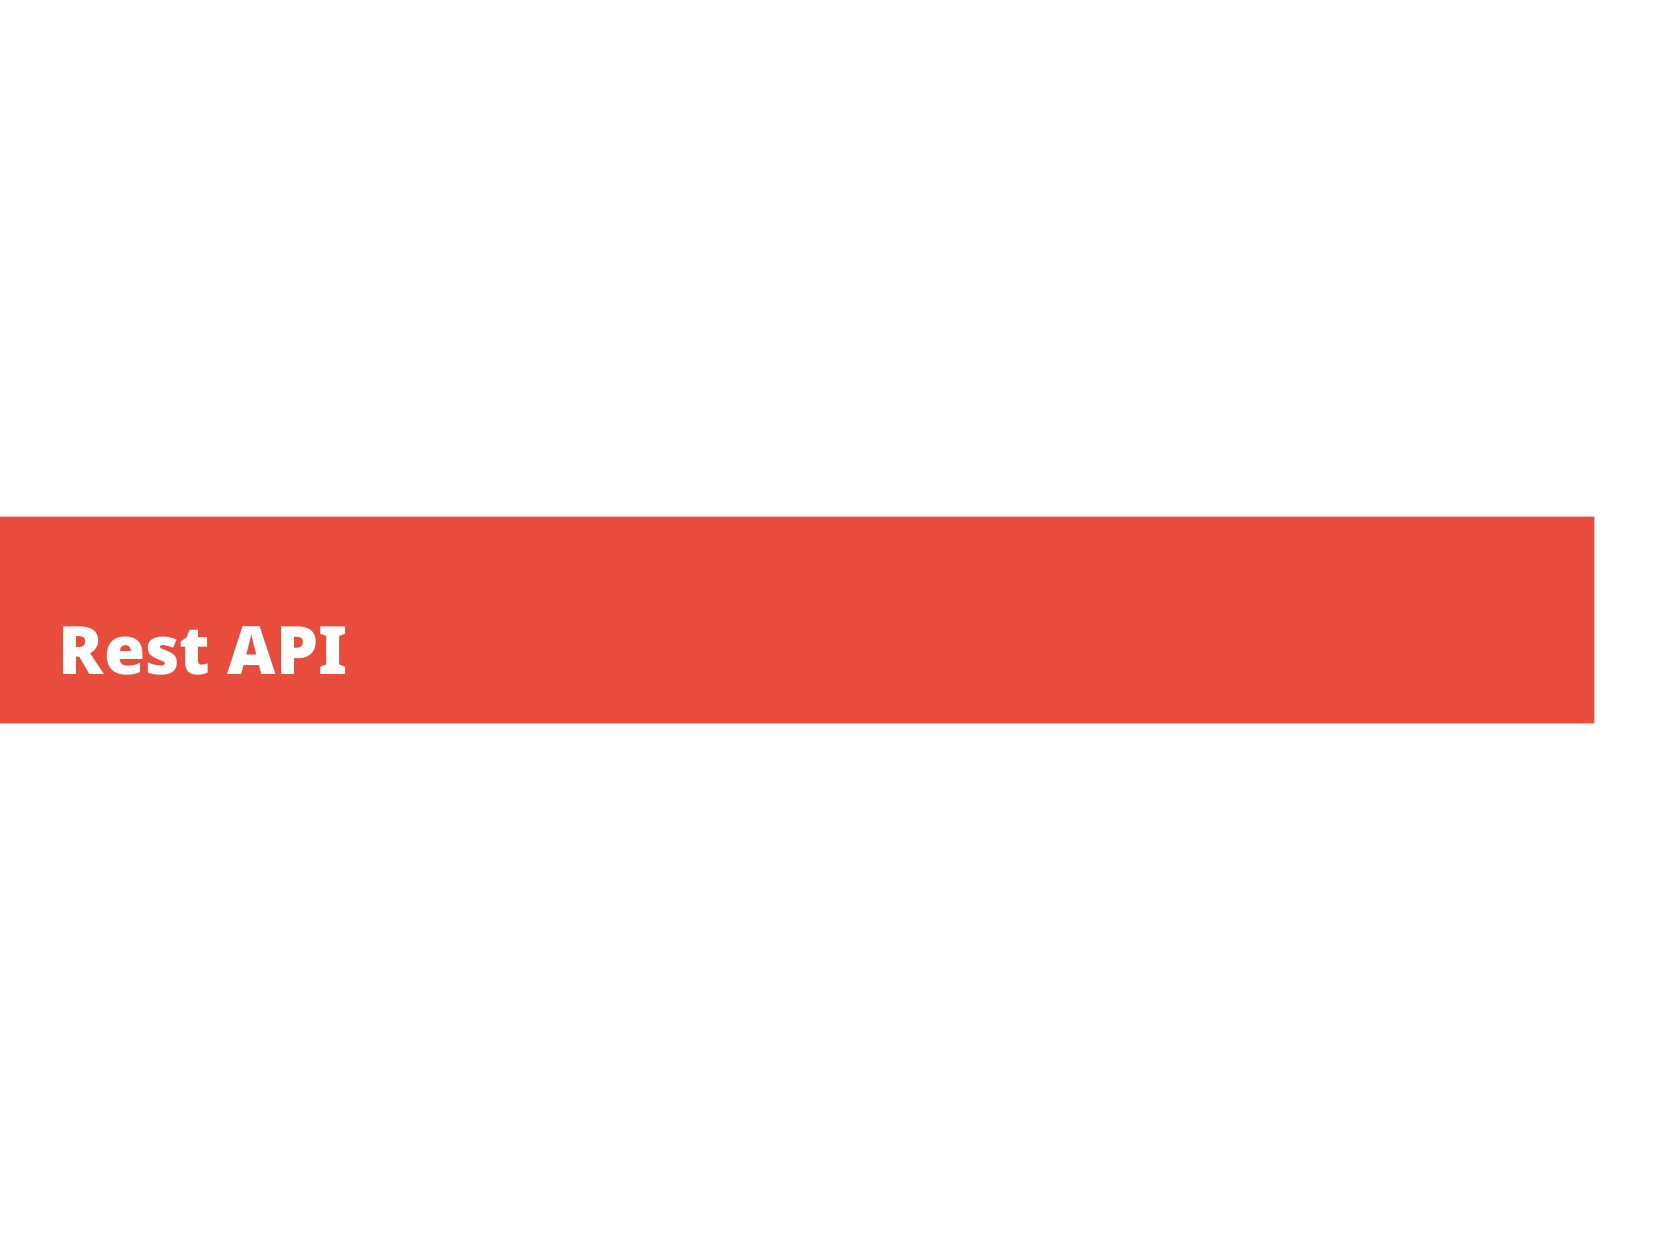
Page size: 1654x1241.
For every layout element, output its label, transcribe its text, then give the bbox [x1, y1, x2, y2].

title Rest API [59, 546, 1595, 694]
